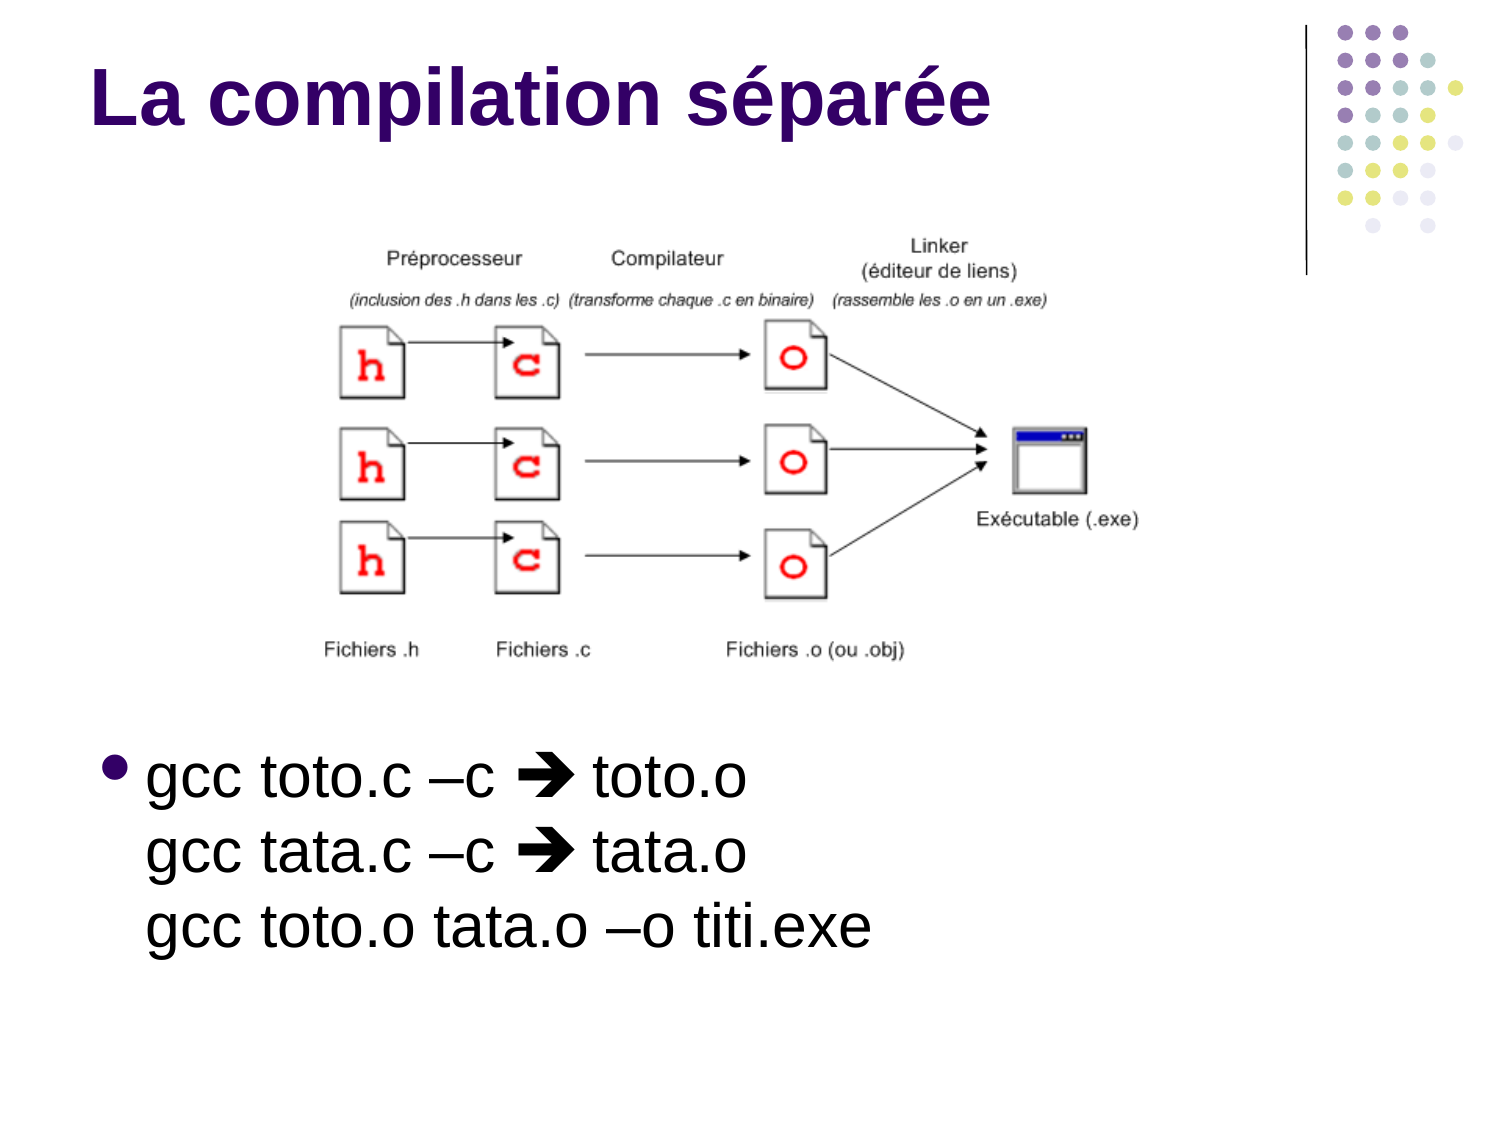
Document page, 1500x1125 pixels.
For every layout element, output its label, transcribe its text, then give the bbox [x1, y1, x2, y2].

title La compilation séparée [74, 20, 1313, 149]
picture [324, 231, 1139, 662]
list gcc toto.c –c  toto.o gcc tata.c –c  tata.o gcc toto.o tata.o –o titi.exe [75, 184, 1426, 1006]
